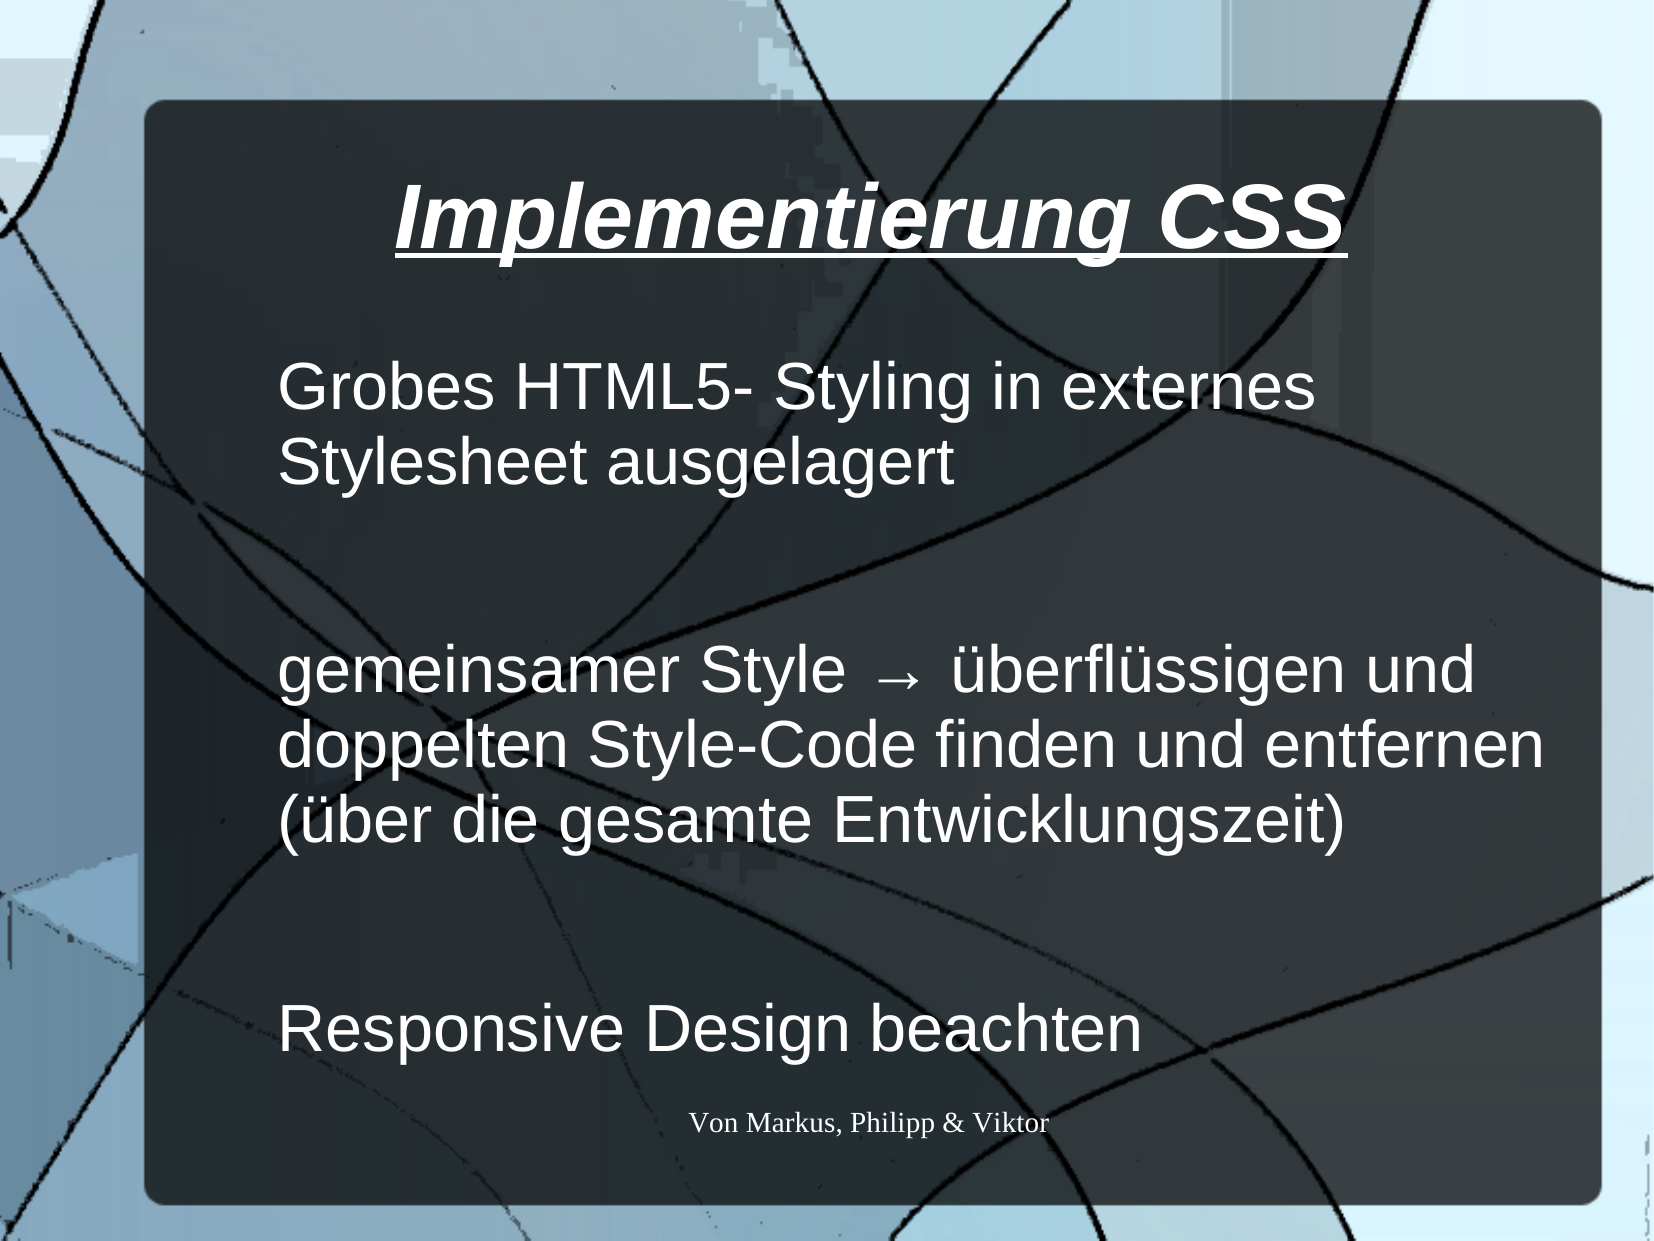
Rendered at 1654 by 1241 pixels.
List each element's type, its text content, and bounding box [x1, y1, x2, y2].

list Grobes HTML5- Styling in externes Stylesheet ausgelagert gemeinsamer Style → überflüssigen und doppelten Style-Code finden und entfernen (über die gesamte Entwicklungszeit) Responsive Design beachten [206, 349, 1571, 1168]
title Implementierung CSS [159, 108, 1583, 325]
picture [0, 0, 1654, 1241]
